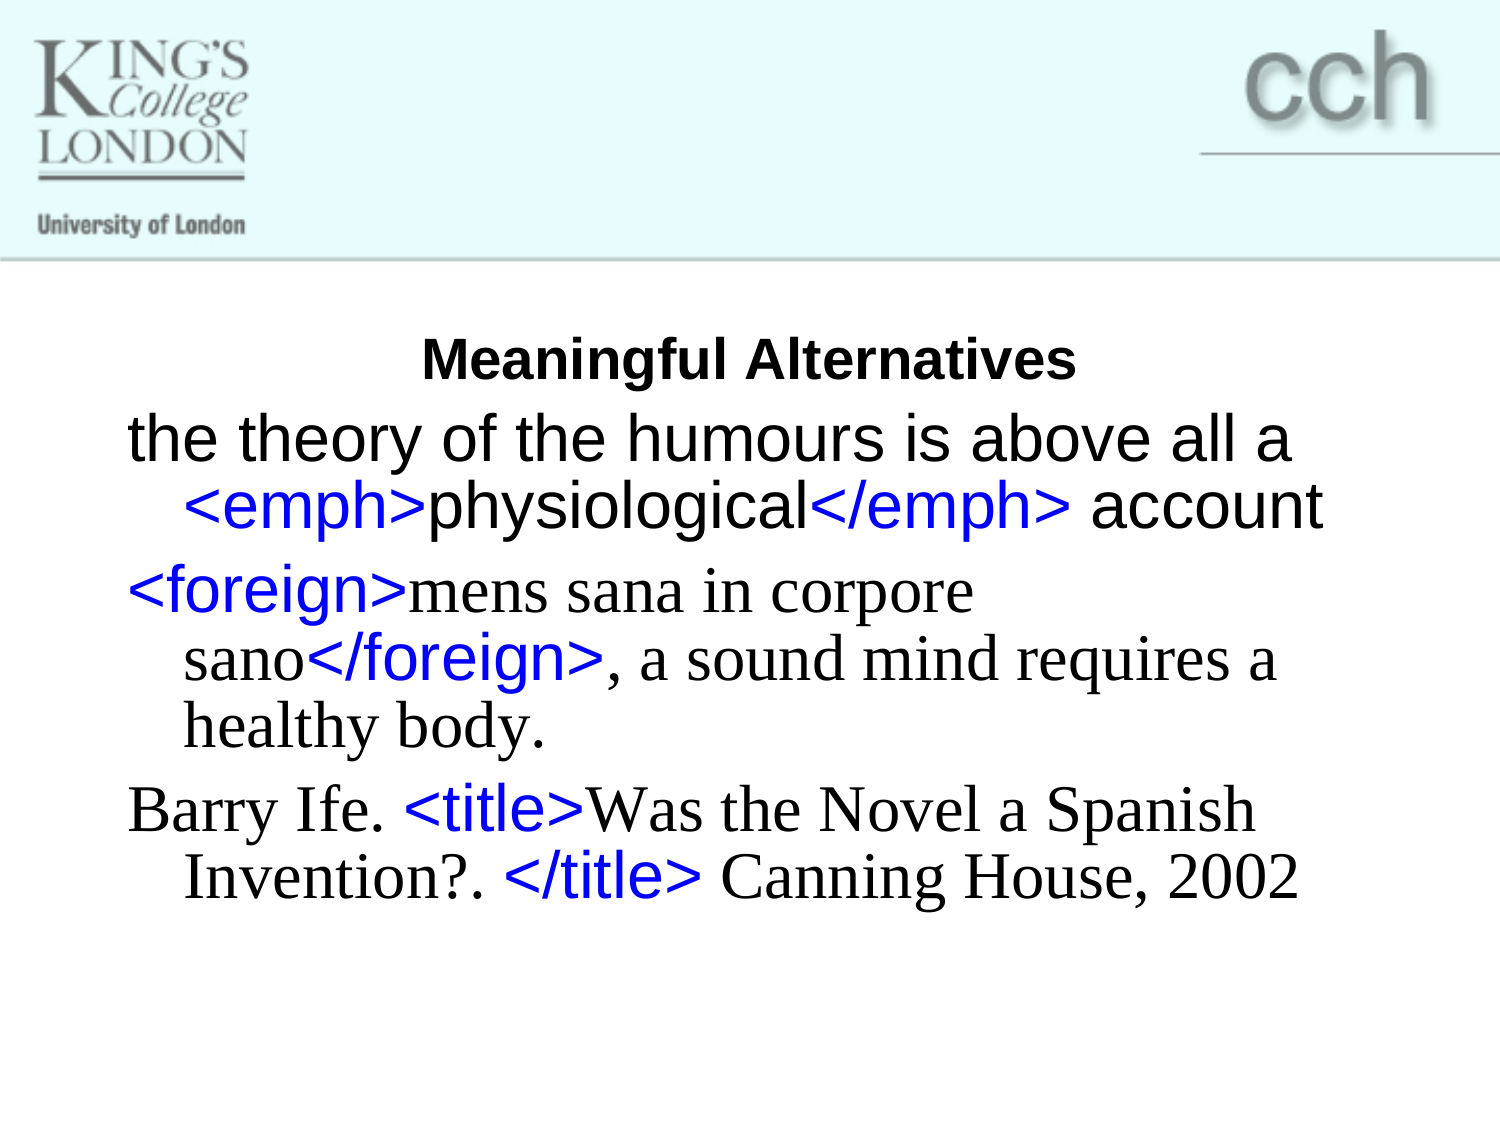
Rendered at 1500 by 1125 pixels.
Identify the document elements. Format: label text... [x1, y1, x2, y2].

picture [0, 0, 1500, 1125]
list Meaningful Alternatives the theory of the humours is above all a <emph>physiological</emph> account <foreign>mens sana in corpore sano</foreign>, a sound mind requires a healthy body. Barry Ife. <title>Was the Novel a Spanish Invention?. </title> Canning House, 2002 [112, 324, 1388, 1001]
